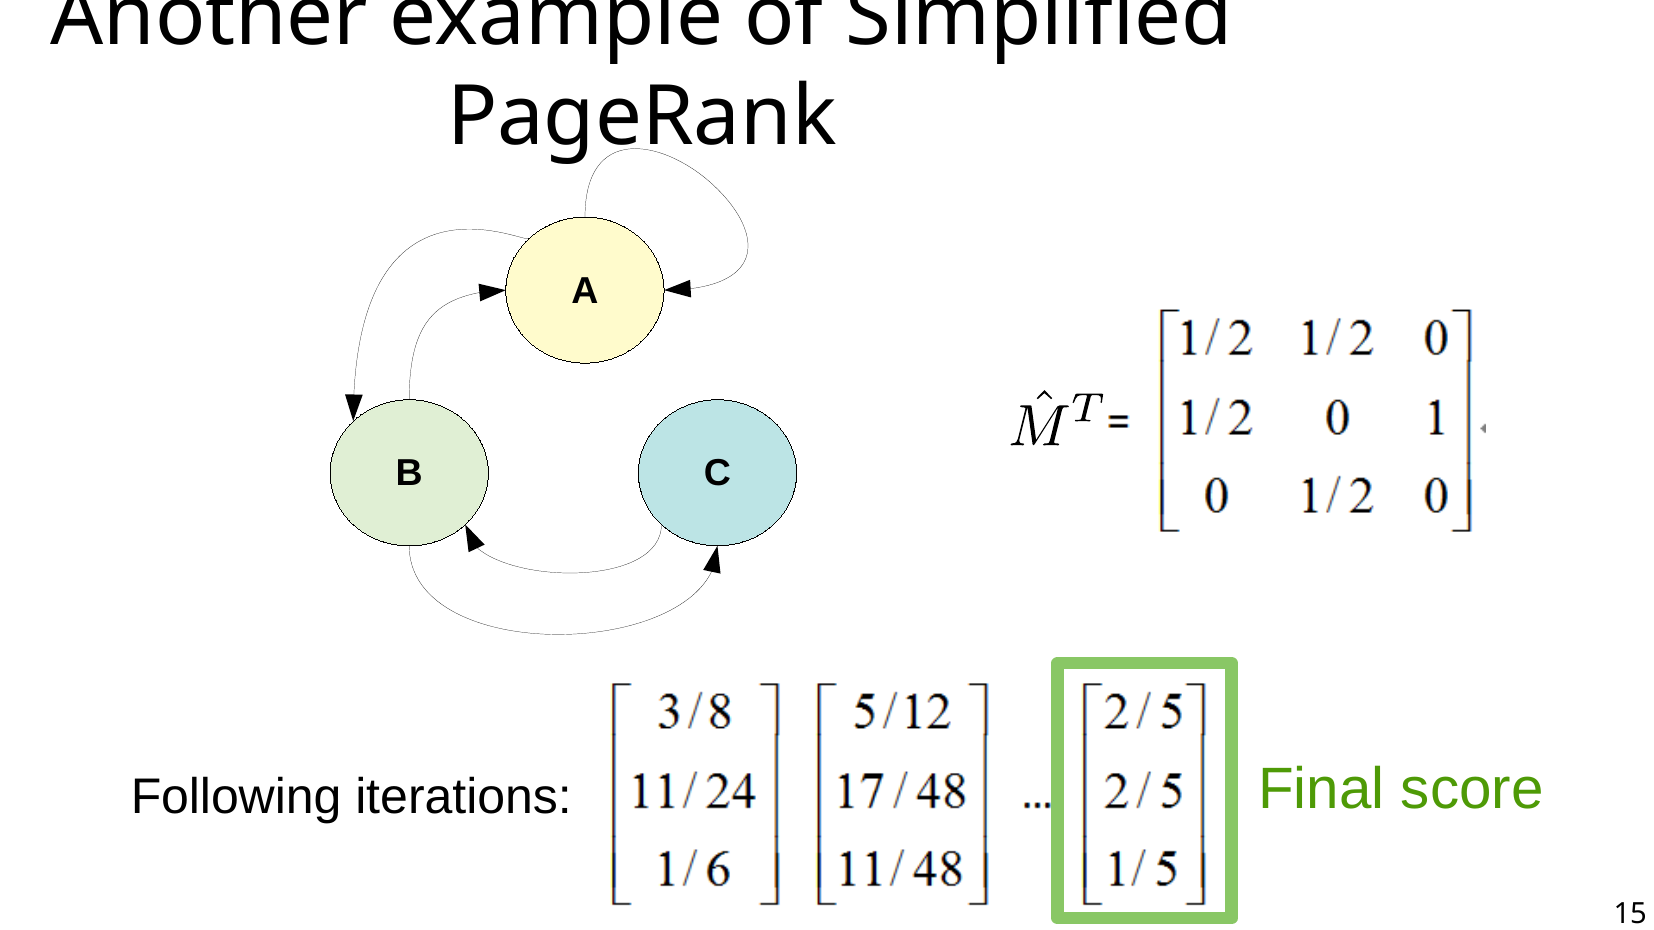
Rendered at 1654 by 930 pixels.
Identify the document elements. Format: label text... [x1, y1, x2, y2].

picture [1038, 284, 1486, 558]
text_box A [505, 217, 665, 364]
title Another example of Simplified PageRank [0, 1, 1653, 120]
text_box B [330, 399, 489, 546]
text_box Following iterations: [115, 756, 821, 832]
picture [592, 663, 1051, 919]
text_box C [638, 399, 797, 546]
text_box [1008, 390, 1105, 446]
picture [1064, 669, 1225, 912]
text_box Final score [1243, 748, 1640, 884]
